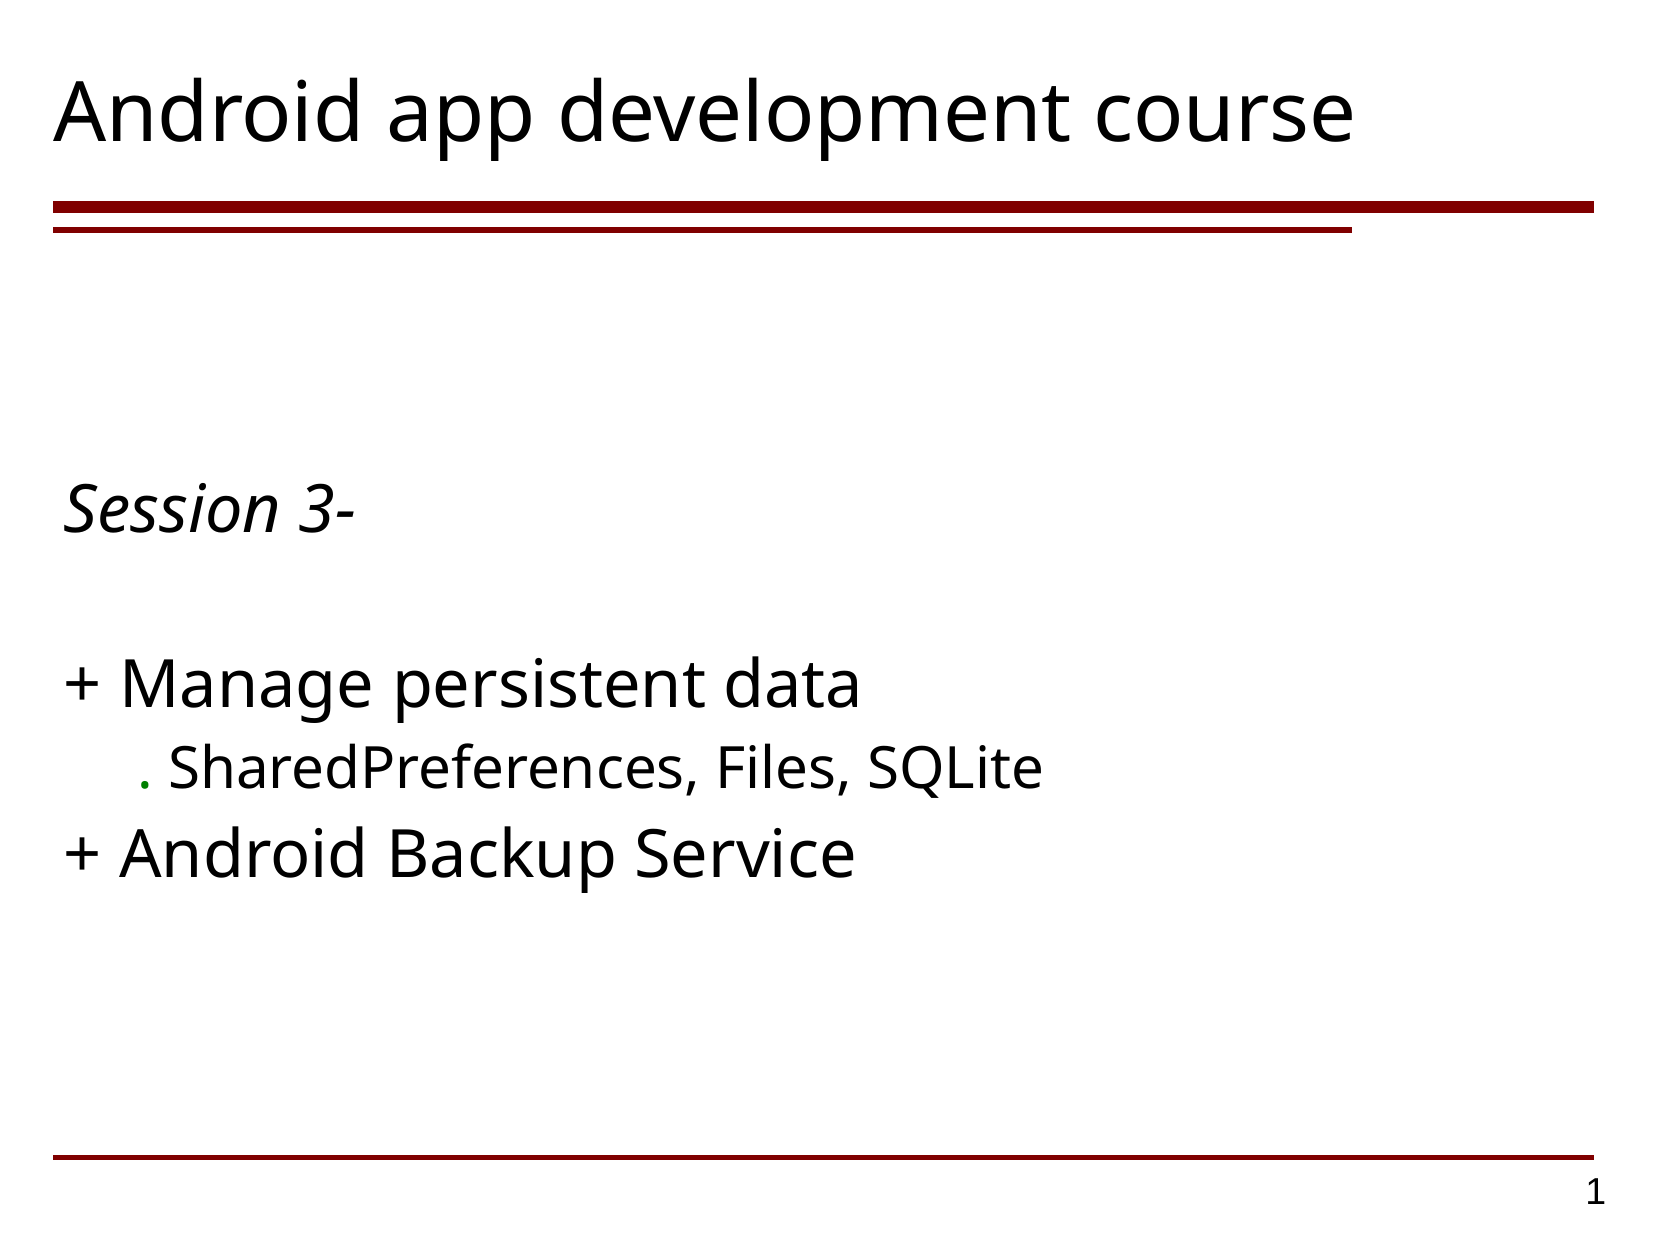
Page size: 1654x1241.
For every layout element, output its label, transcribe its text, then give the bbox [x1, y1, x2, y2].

subtitle Android app development course [53, 48, 1542, 172]
text_box <número> [35, 1163, 1654, 1221]
text_box Session 3- + Manage persistent data . SharedPreferences, Files, SQLite + Android Backup Service [49, 453, 1055, 899]
